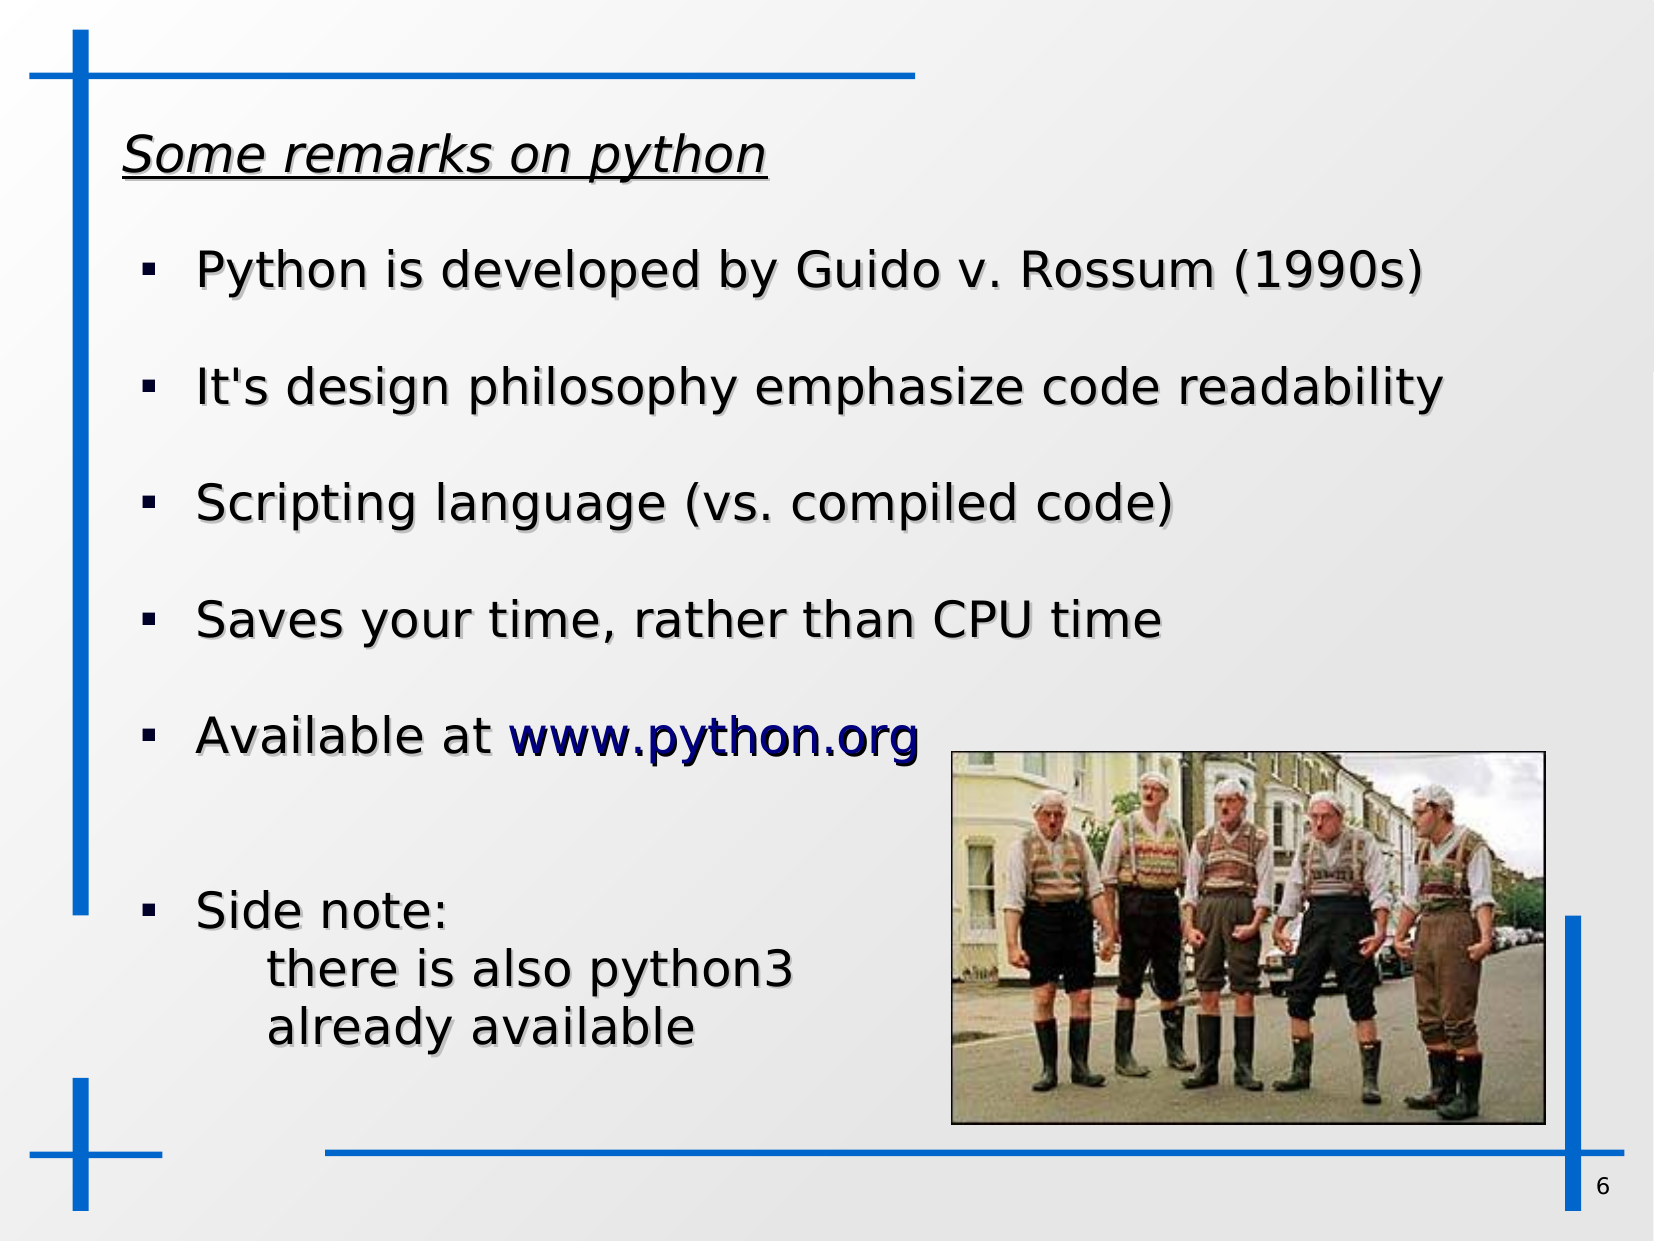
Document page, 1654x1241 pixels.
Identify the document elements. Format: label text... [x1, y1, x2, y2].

title Some remarks on python [122, 91, 1524, 219]
list Python is developed by Guido v. Rossum (1990s) It's design philosophy emphasize code readability Scripting language (vs. compiled code) Saves your time, rather than CPU time Available at www.python.org Side note: there is also python3 already available [124, 241, 1526, 1133]
picture [951, 751, 1546, 1126]
